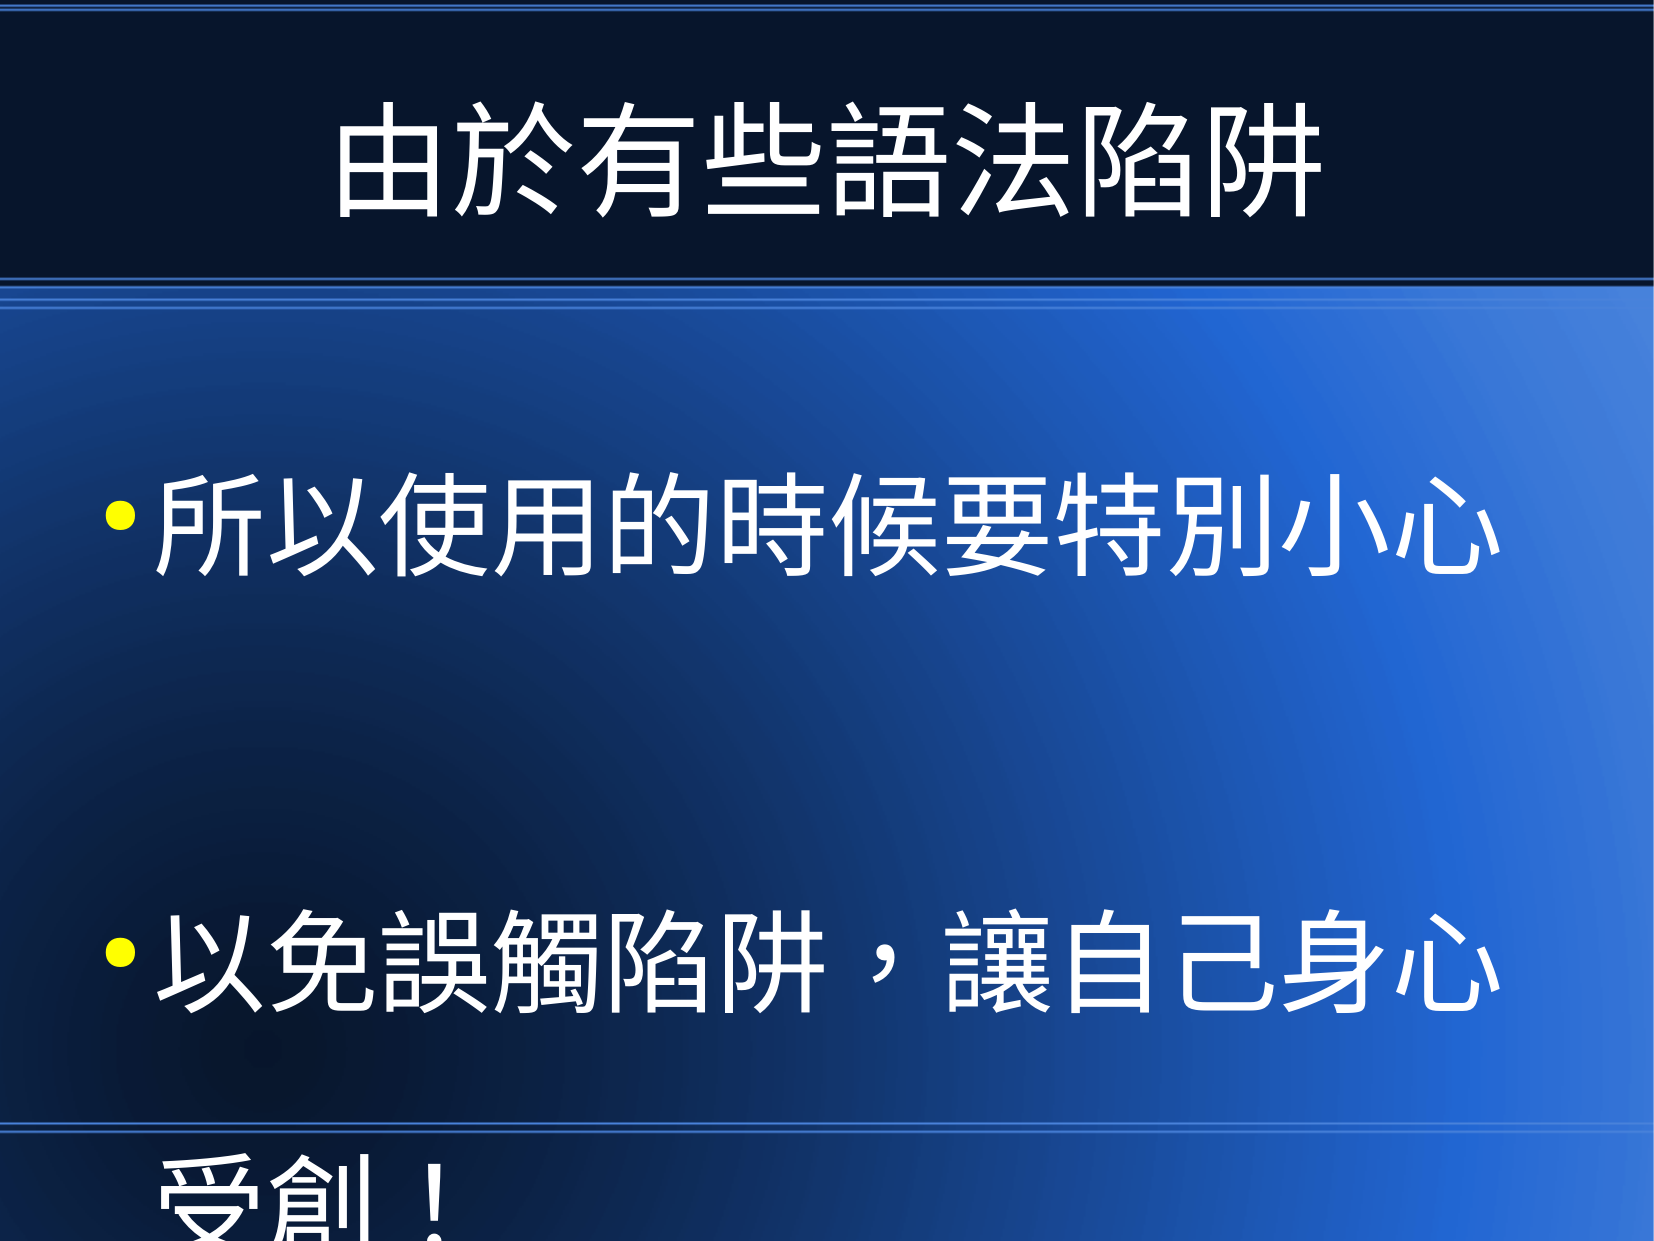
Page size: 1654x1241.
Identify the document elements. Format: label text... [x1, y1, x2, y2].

list 所以使用的時候要特別小心 以免誤觸陷阱，讓自己身心受創！ [82, 355, 1571, 1241]
title 由於有些語法陷阱 [82, 49, 1571, 257]
picture [0, 0, 1654, 1241]
